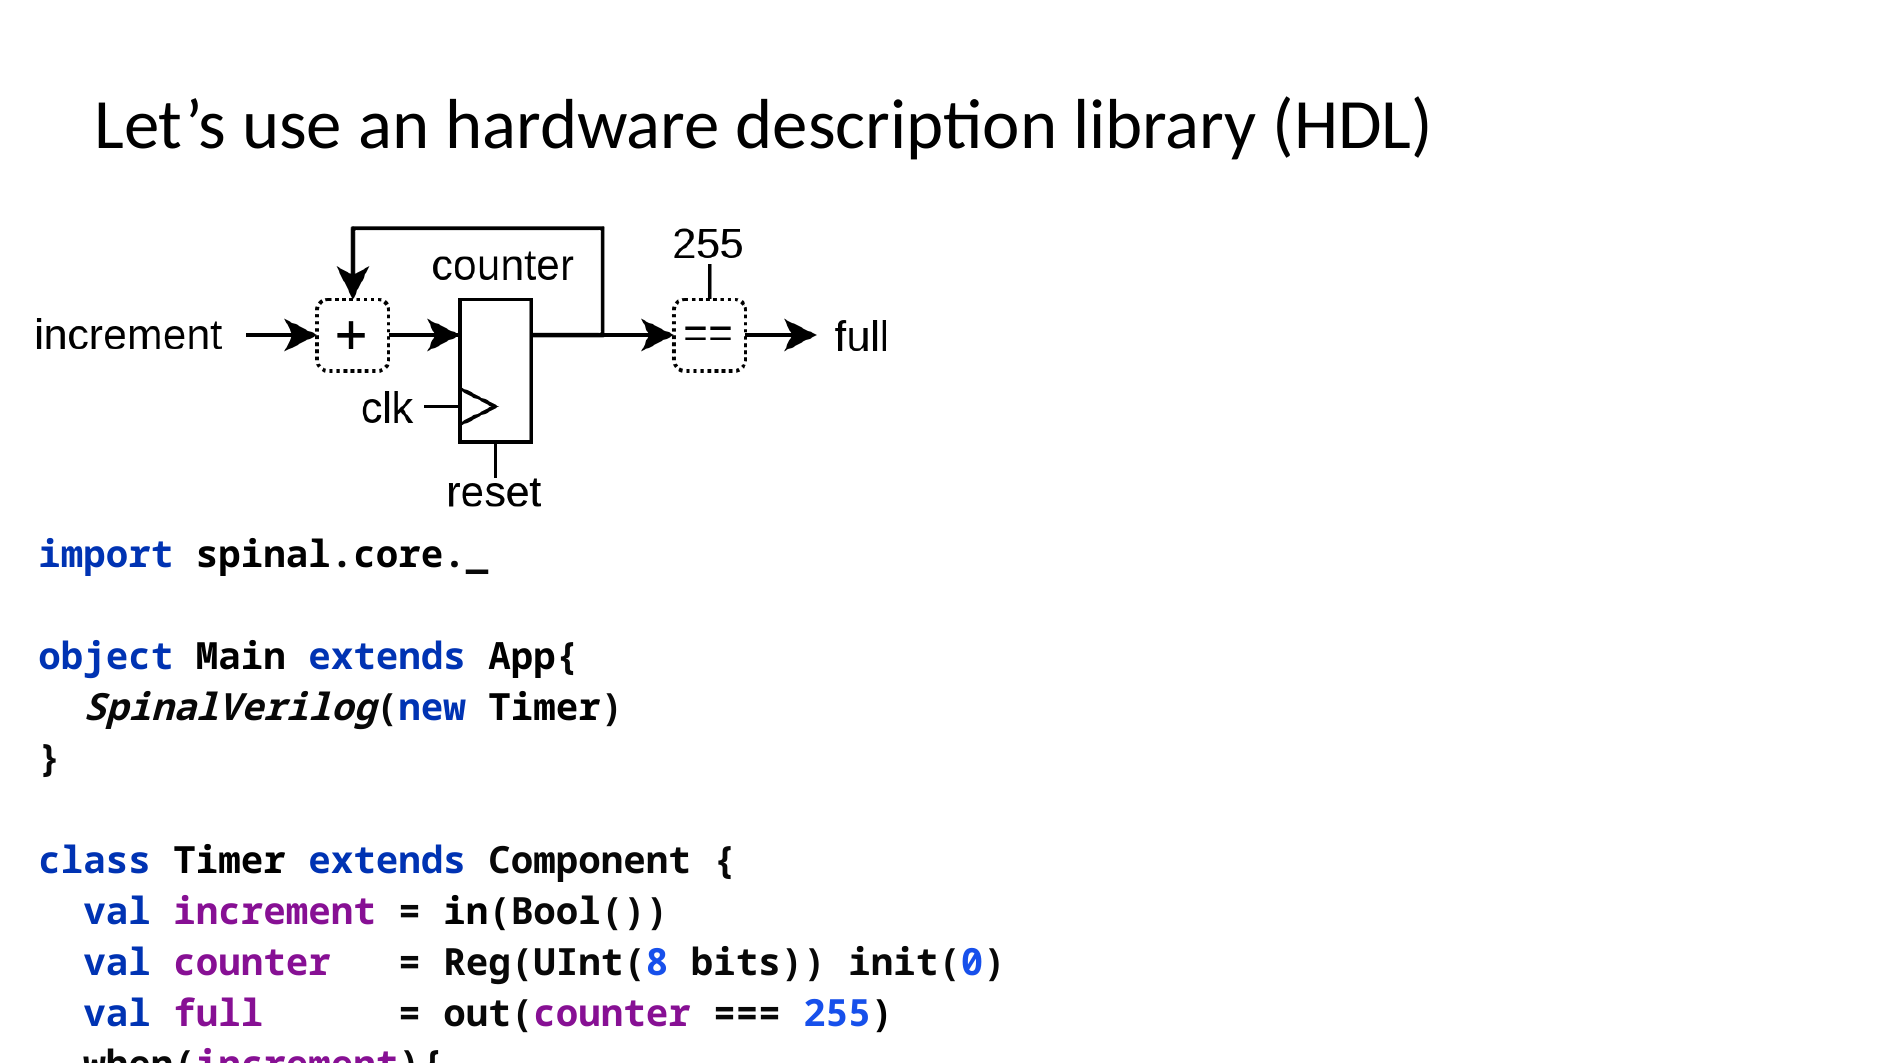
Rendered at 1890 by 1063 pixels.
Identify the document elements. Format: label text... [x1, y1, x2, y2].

picture [0, 165, 993, 565]
title Let’s use an hardware description library (HDL) [94, 42, 1796, 220]
text_box import spinal.core._ object Main extends App{ SpinalVerilog(new Timer) } class Timer extends Component { val increment = in(Bool()) val counter = Reg(UInt(8 bits)) init(0) val full = out(counter === 255) when(increment){ counter := counter + 1 } } [23, 519, 1306, 1063]
